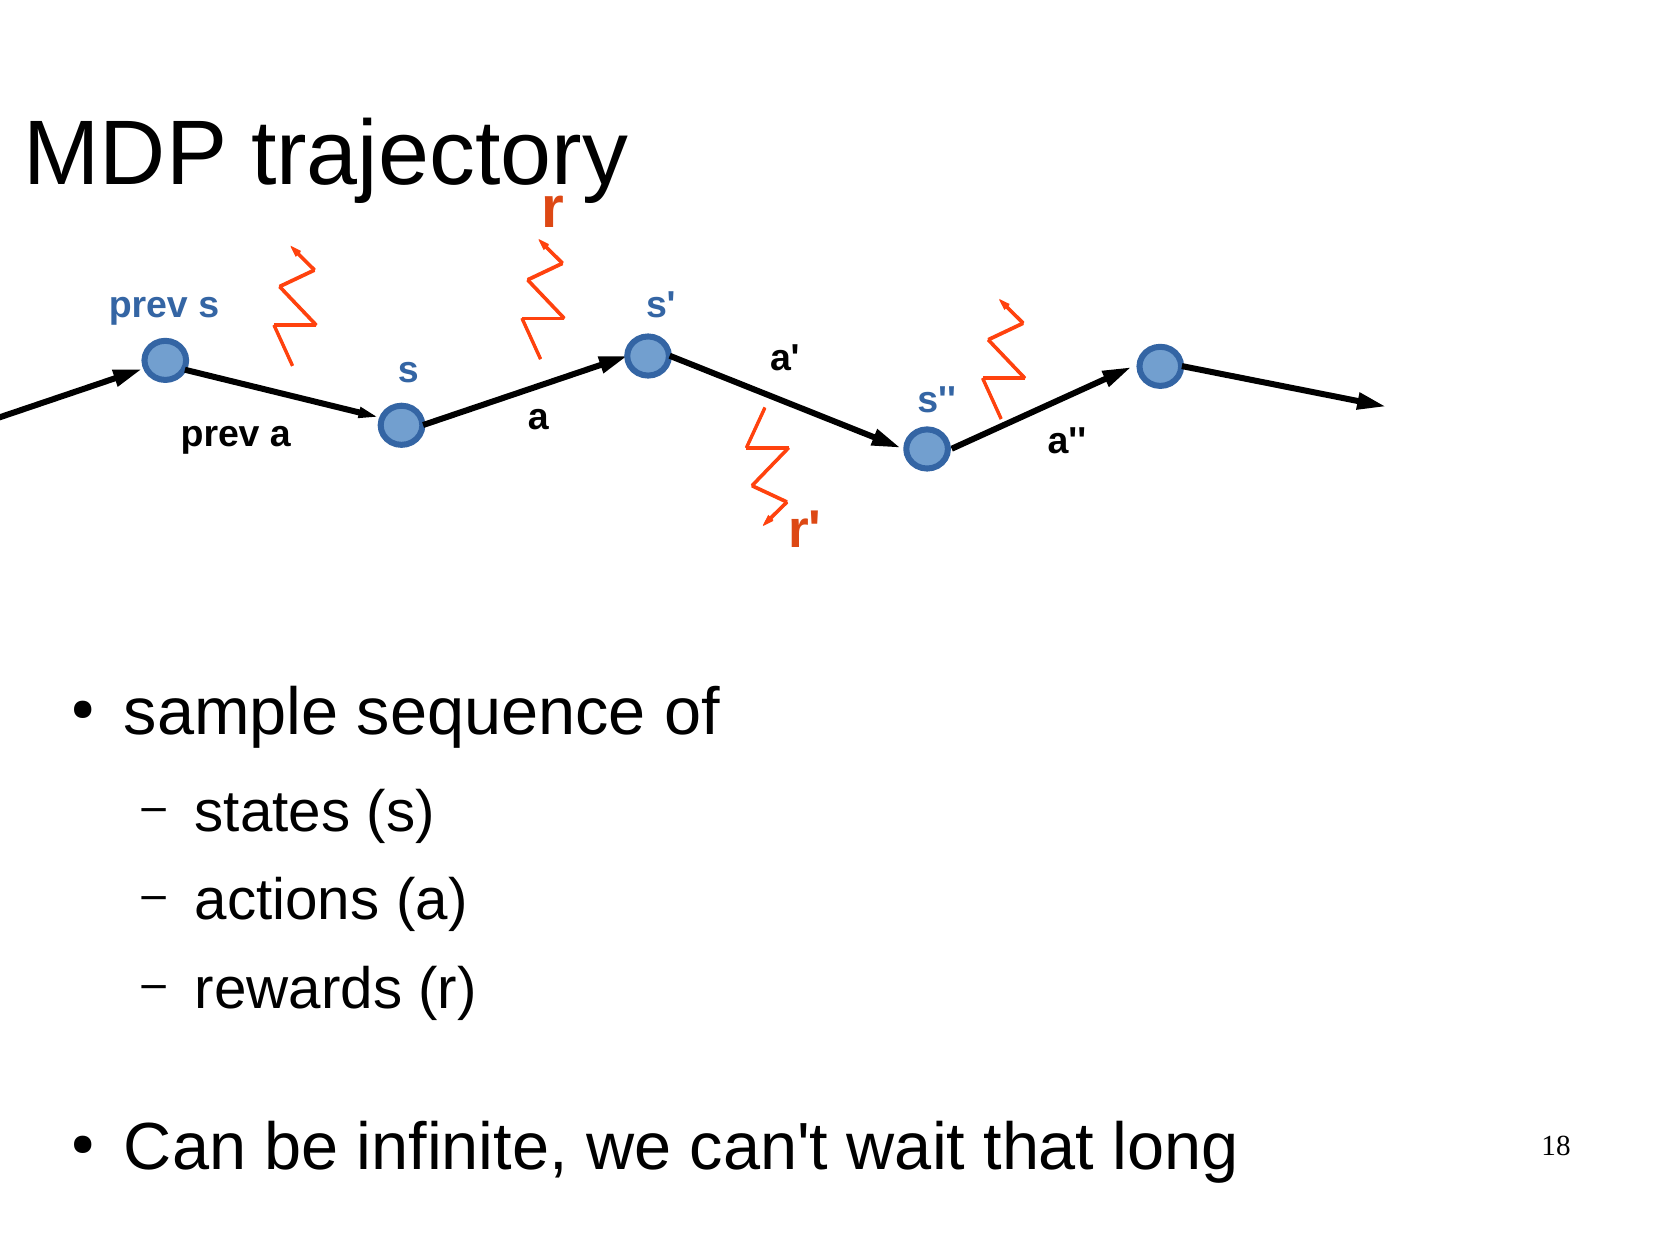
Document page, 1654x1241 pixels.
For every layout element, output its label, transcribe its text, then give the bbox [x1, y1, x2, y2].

text_box s' [628, 273, 694, 336]
text_box a' [752, 326, 818, 390]
text_box a'' [1029, 408, 1105, 472]
text_box [906, 429, 948, 469]
text_box s'' [899, 367, 975, 431]
text_box prev a [162, 402, 309, 466]
text_box [144, 340, 187, 380]
text_box [380, 405, 423, 445]
text_box r [381, 164, 582, 251]
title MDP trajectory [23, 49, 1512, 257]
text_box a [510, 385, 567, 449]
text_box prev s [90, 273, 237, 336]
text_box r' [641, 488, 842, 576]
text_box [1139, 346, 1181, 386]
text_box [627, 336, 669, 376]
text_box s [380, 338, 437, 401]
list sample sequence of states (s) actions (a) rewards (r) Can be infinite, we can't wait that long [53, 674, 1542, 1241]
